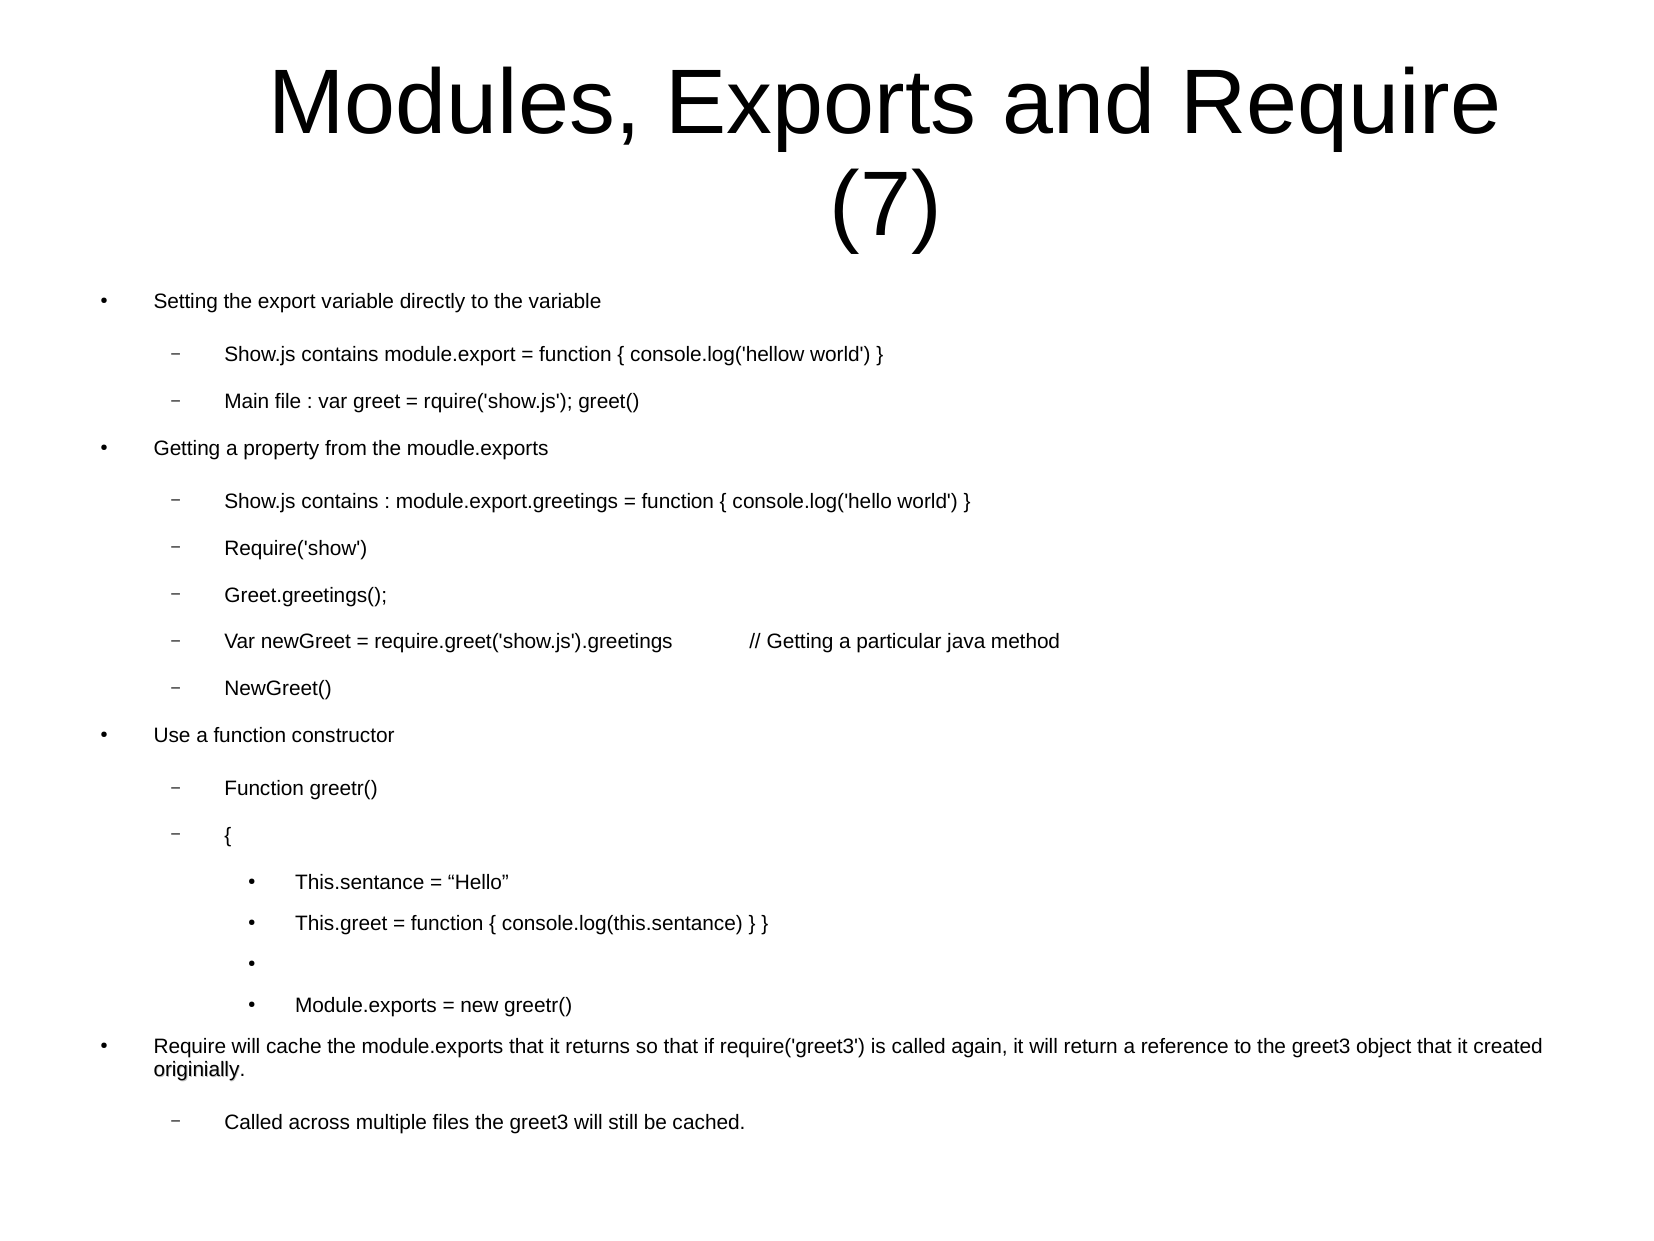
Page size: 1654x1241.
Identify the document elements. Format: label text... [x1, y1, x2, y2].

title Modules, Exports and Require (7) [82, 49, 1571, 257]
list Setting the export variable directly to the variable Show.js contains module.export = function { console.log('hellow world') } Main file : var greet = rquire('show.js'); greet() Getting a property from the moudle.exports Show.js contains : module.export.greetings = function { console.log('hello world') } Require('show') Greet.greetings(); Var newGreet = require.greet('show.js').greetings // Getting a particular java method NewGreet() Use a function constructor Function greetr() { This.sentance = “Hello” This.greet = function { console.log(this.sentance) } } Module.exports = new greetr() Require will cache the module.exports that it returns so that if require('greet3') is called again, it will return a reference to the greet3 object that it created originially. Called across multiple files the greet3 will still be cached. [82, 290, 1571, 1216]
